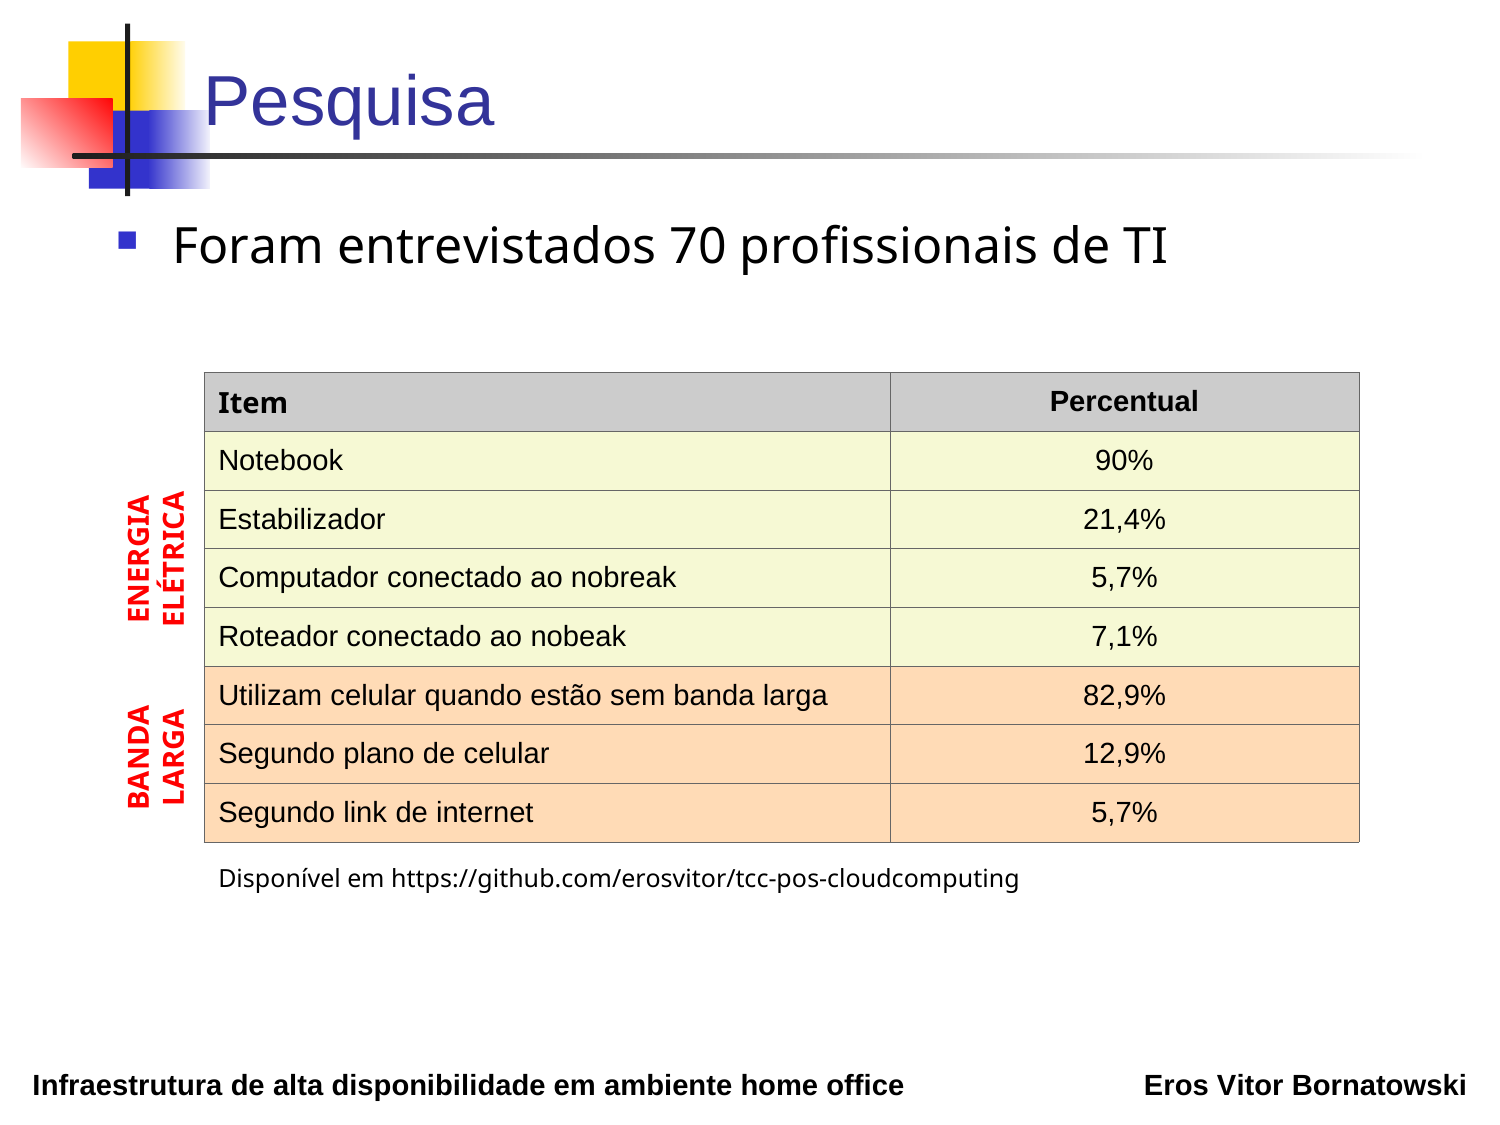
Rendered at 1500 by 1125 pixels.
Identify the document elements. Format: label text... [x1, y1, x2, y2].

table_cell 12,9% [891, 725, 1359, 783]
table_cell Roteador conectado ao nobeak [205, 608, 890, 666]
table_cell 82,9% [891, 667, 1359, 724]
table_header Item [205, 373, 890, 431]
table_cell Utilizam celular quando estão sem banda larga [205, 667, 890, 724]
table_cell Estabilizador [205, 491, 890, 548]
title Pesquisa [188, 46, 1468, 149]
table_cell 5,7% [891, 549, 1359, 607]
text_box ENERGIA ELÉTRICA [112, 456, 197, 643]
table_cell Segundo plano de celular [205, 725, 890, 783]
table_cell 21,4% [891, 491, 1359, 548]
text_box Disponível em https://github.com/erosvitor/tcc-pos-cloudcomputing [203, 855, 1078, 901]
table_cell Computador conectado ao nobreak [205, 549, 890, 607]
table_header Percentual [891, 373, 1359, 431]
table_cell 5,7% [891, 784, 1359, 842]
text_box BANDA LARGA [112, 679, 198, 826]
table_cell Notebook [205, 432, 890, 490]
table_cell Segundo link de internet [205, 784, 890, 842]
table_cell 7,1% [891, 608, 1359, 666]
list Foram entrevistados 70 profissionais de TI [100, 206, 1447, 390]
table_cell 90% [891, 432, 1359, 490]
